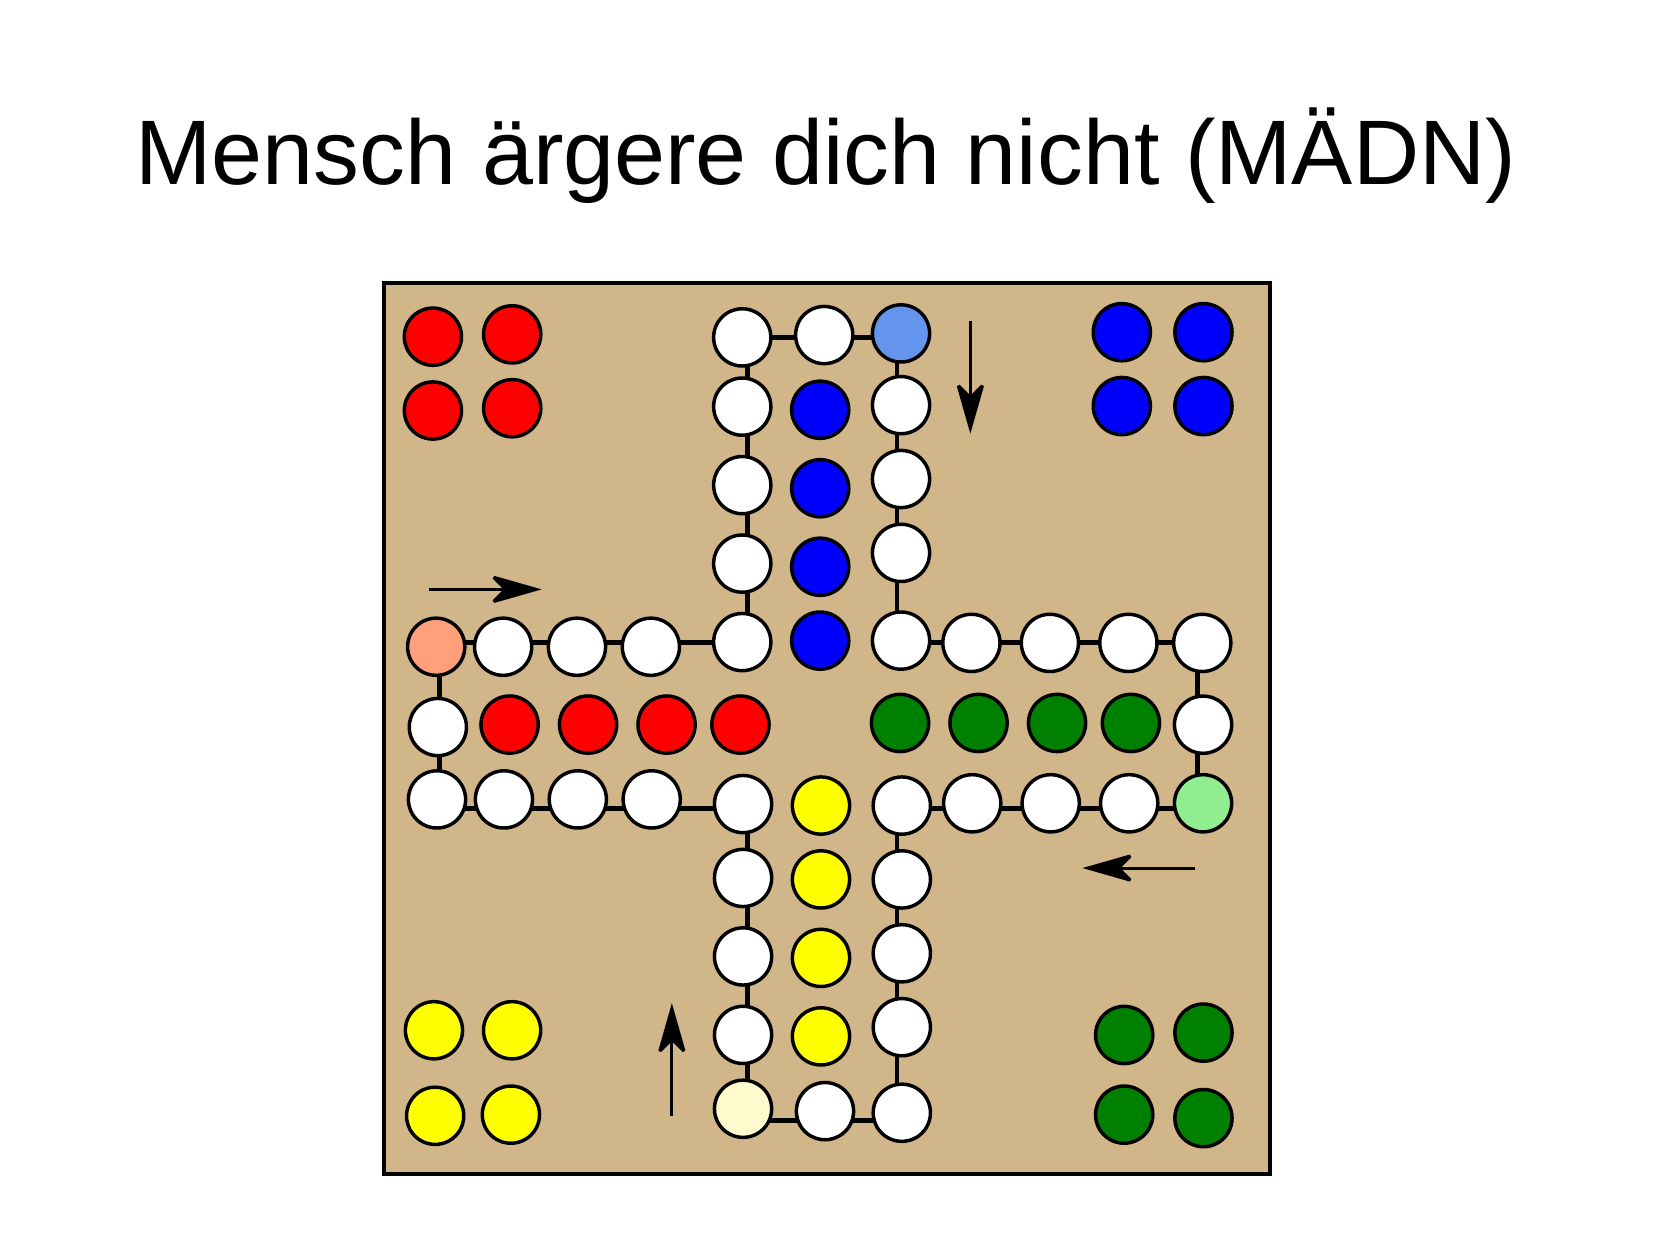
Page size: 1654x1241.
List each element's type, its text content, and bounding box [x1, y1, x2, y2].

picture [380, 279, 1274, 1178]
title Mensch ärgere dich nicht (MÄDN) [82, 49, 1571, 257]
